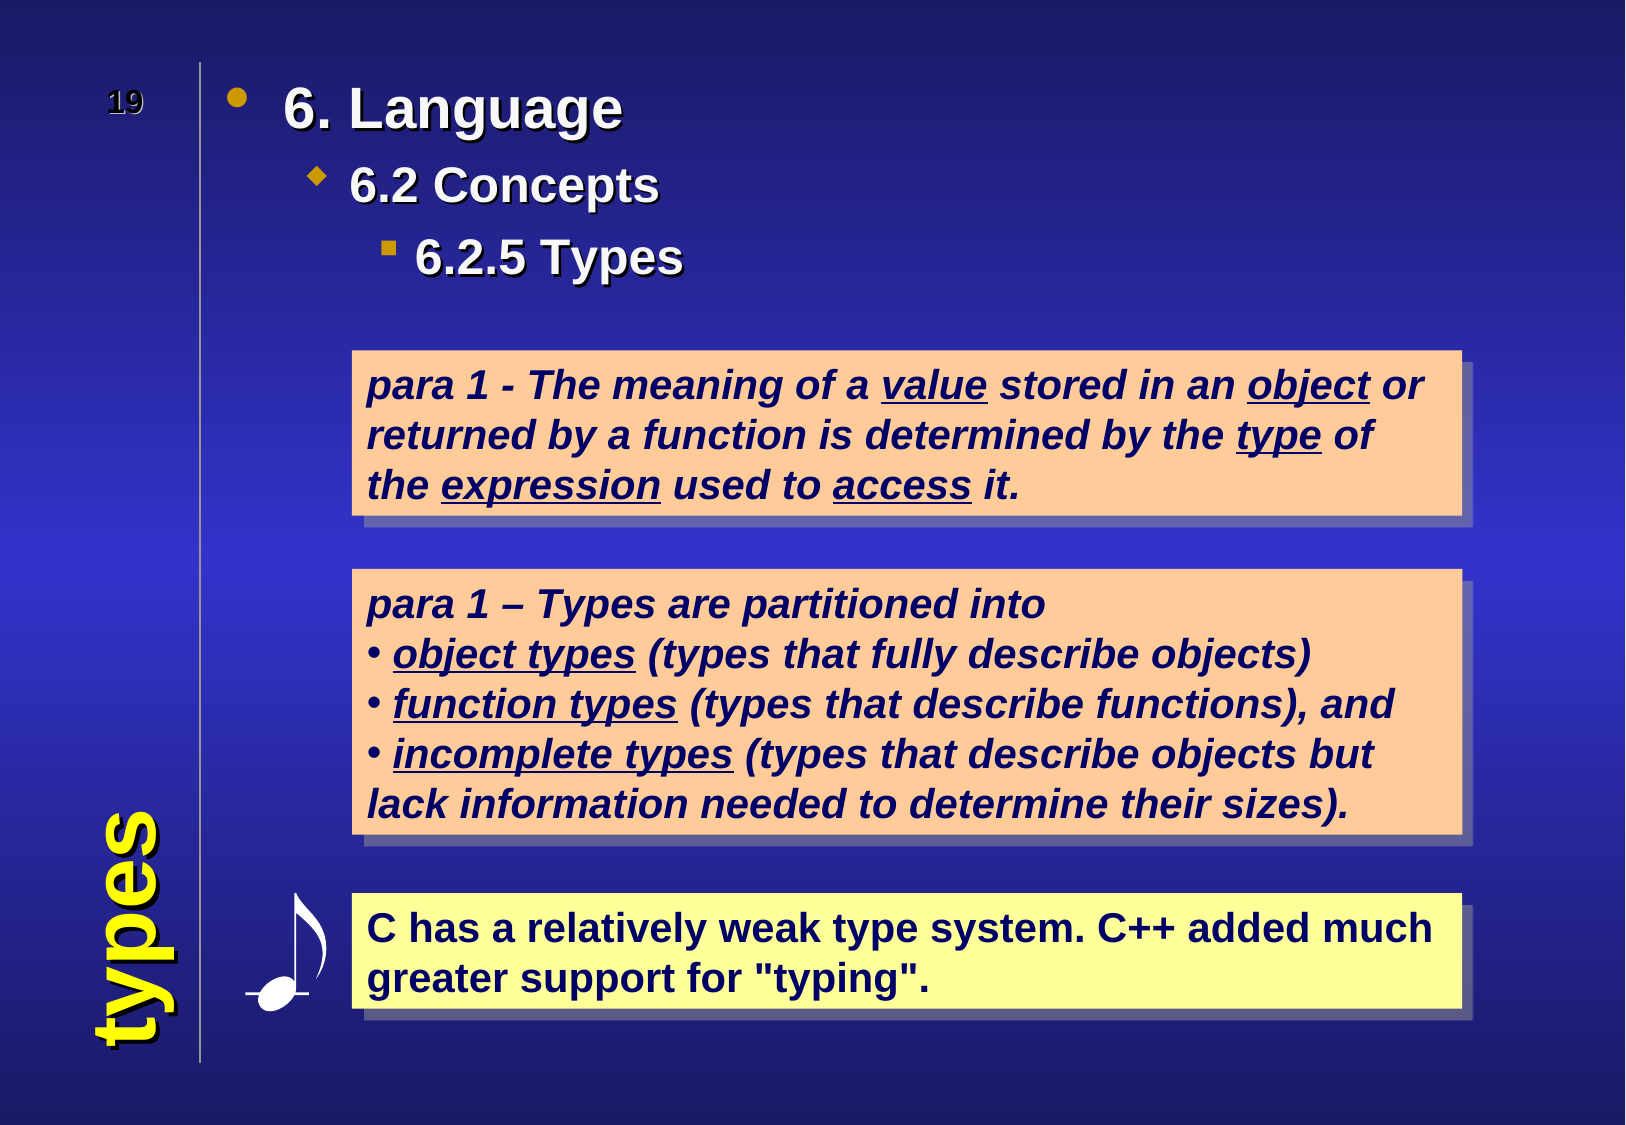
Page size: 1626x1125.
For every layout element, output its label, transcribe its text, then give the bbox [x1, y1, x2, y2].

list 6. Language 6.2 Concepts 6.2.5 Types [212, 62, 1550, 1063]
text_box para 1 – Types are partitioned into object types (types that fully describe objects) function types (types that describe functions), and incomplete types (types that describe objects but lack information needed to determine their sizes). [352, 568, 1463, 835]
text_box C has a relatively weak type system. C++ added much greater support for "typing". [351, 893, 1463, 1009]
text_box para 1 - The meaning of a value stored in an object or returned by a function is determined by the type of the expression used to access it. [351, 350, 1463, 516]
title types [50, 187, 188, 1063]
text_box [245, 893, 327, 1012]
